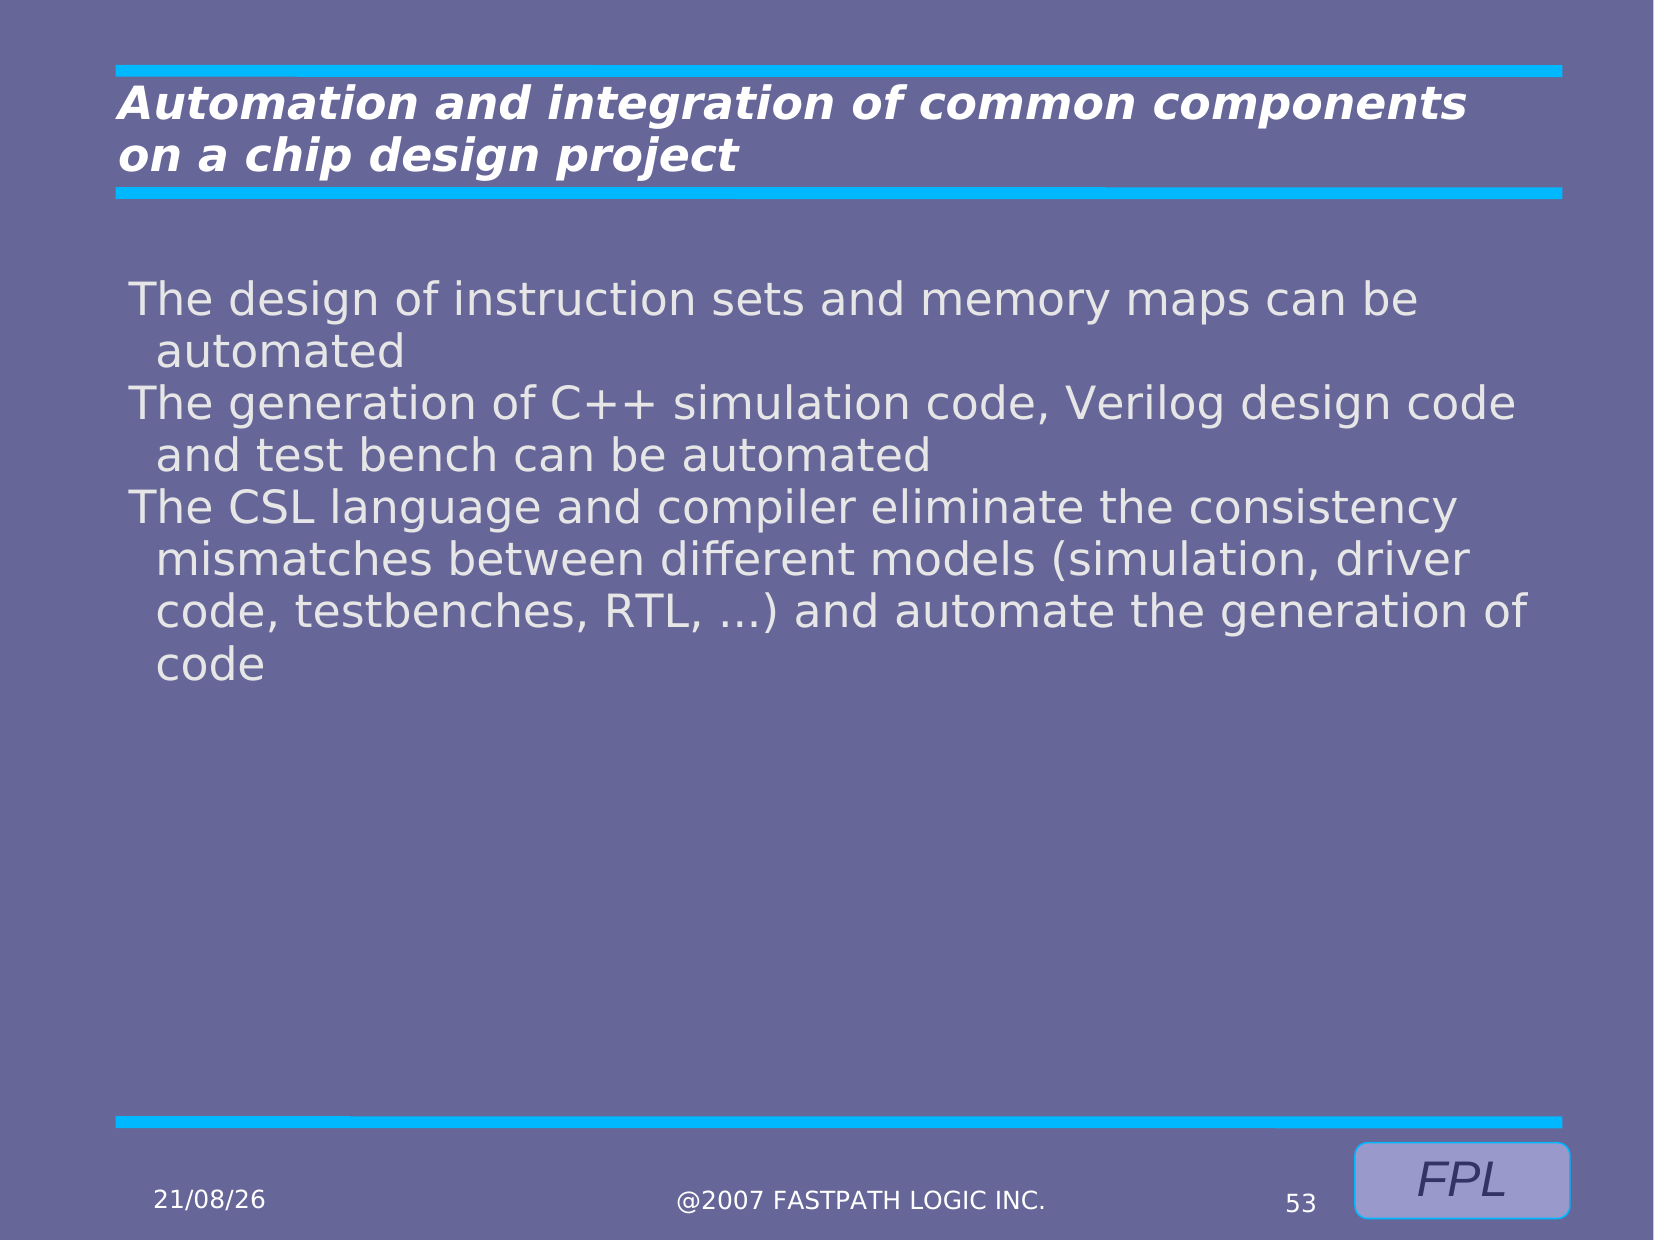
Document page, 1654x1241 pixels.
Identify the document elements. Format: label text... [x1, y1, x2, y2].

list The design of instruction sets and memory maps can be automated The generation of C++ simulation code, Verilog design code and test bench can be automated The CSL language and compiler eliminate the consistency mismatches between different models (simulation, driver code, testbenches, RTL, ...) and automate the generation of code [128, 219, 1568, 1133]
title Automation and integration of common components on a chip design project [118, 41, 1531, 220]
